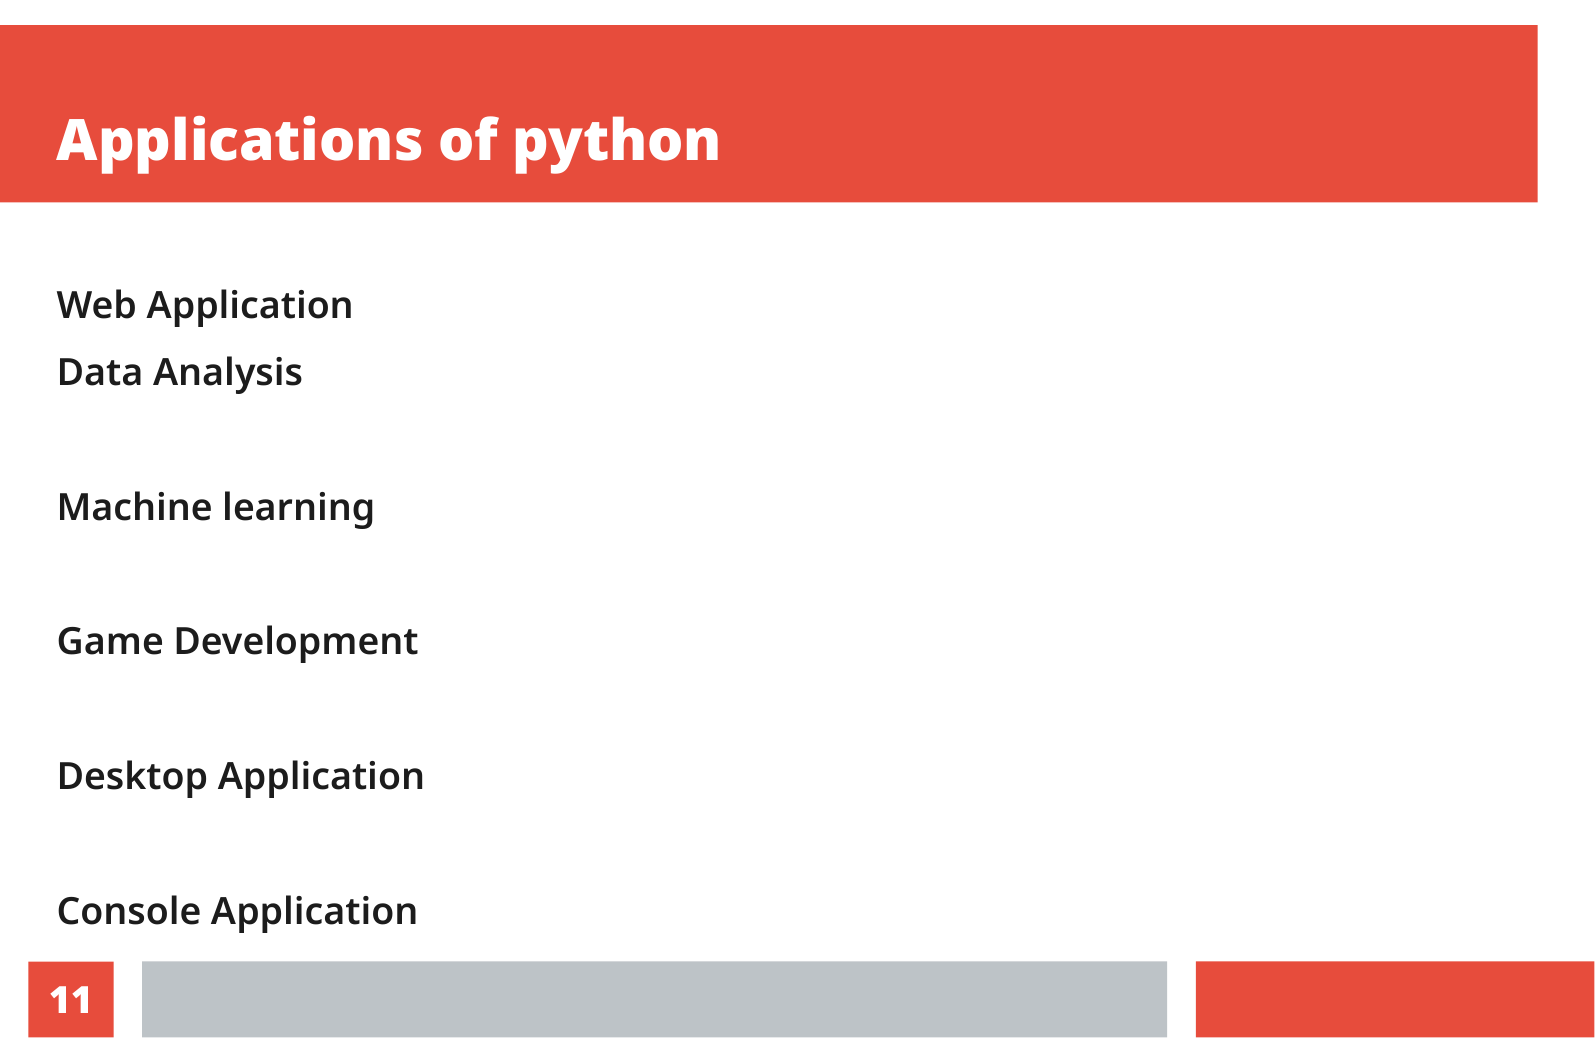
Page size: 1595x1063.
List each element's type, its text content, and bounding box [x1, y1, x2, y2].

list Web Application Data Analysis Machine learning Game Development Desktop Application Console Application [56, 278, 1509, 937]
title Applications of python [56, 50, 1538, 178]
